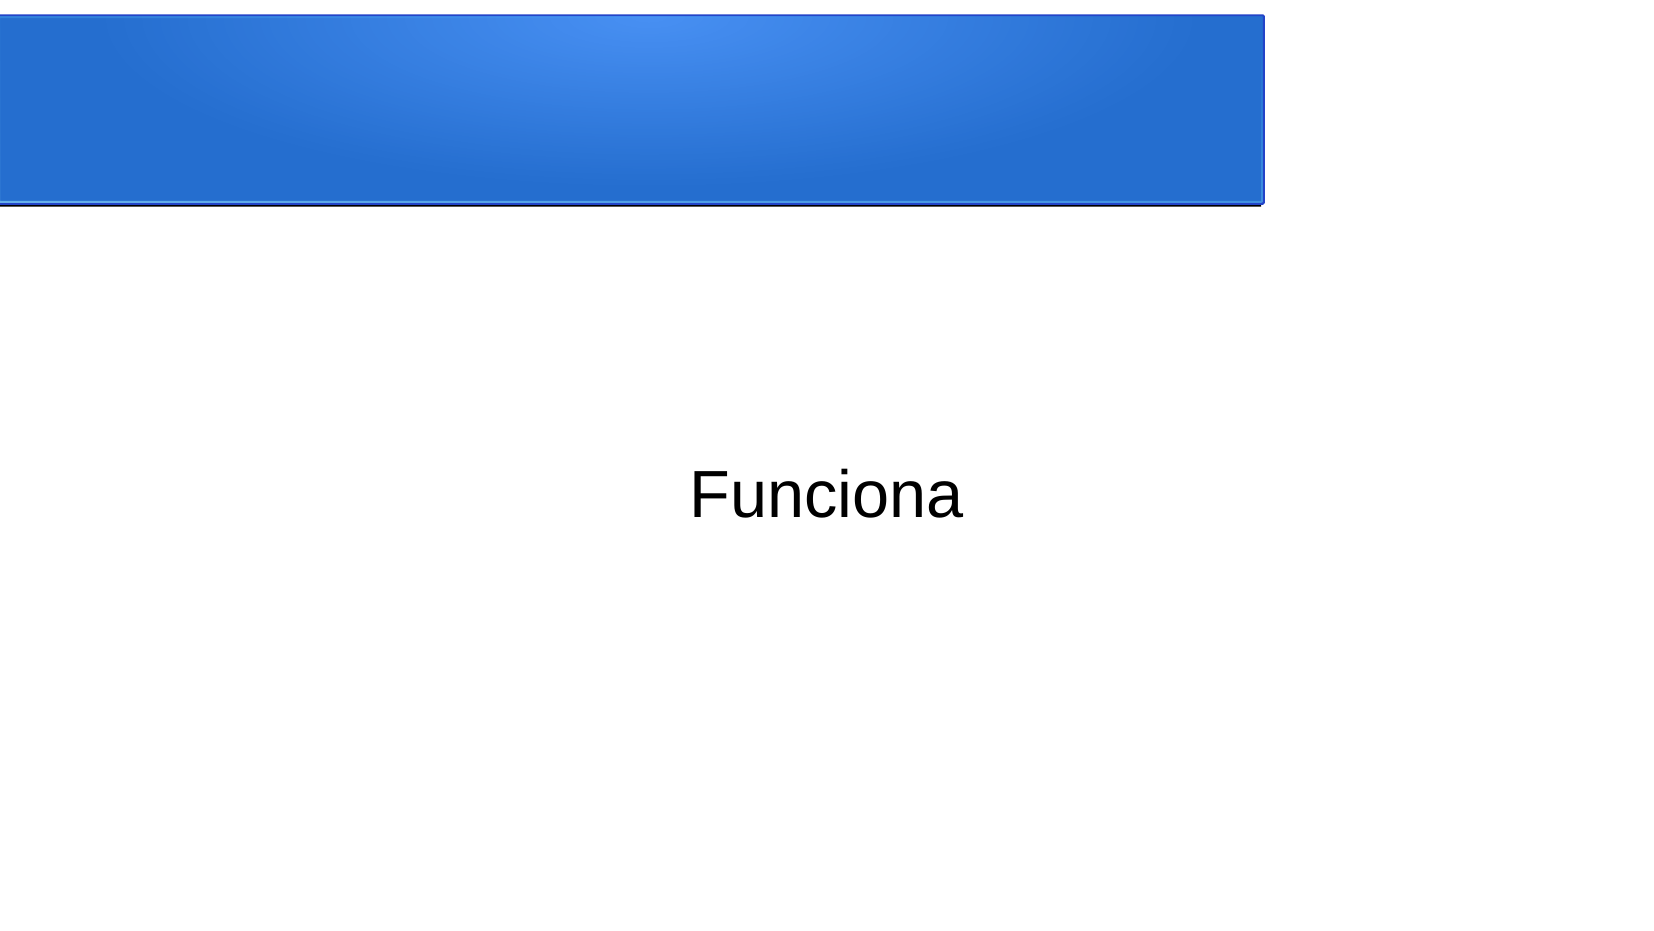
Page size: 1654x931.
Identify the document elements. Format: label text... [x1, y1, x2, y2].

subtitle Funciona [82, 224, 1571, 764]
